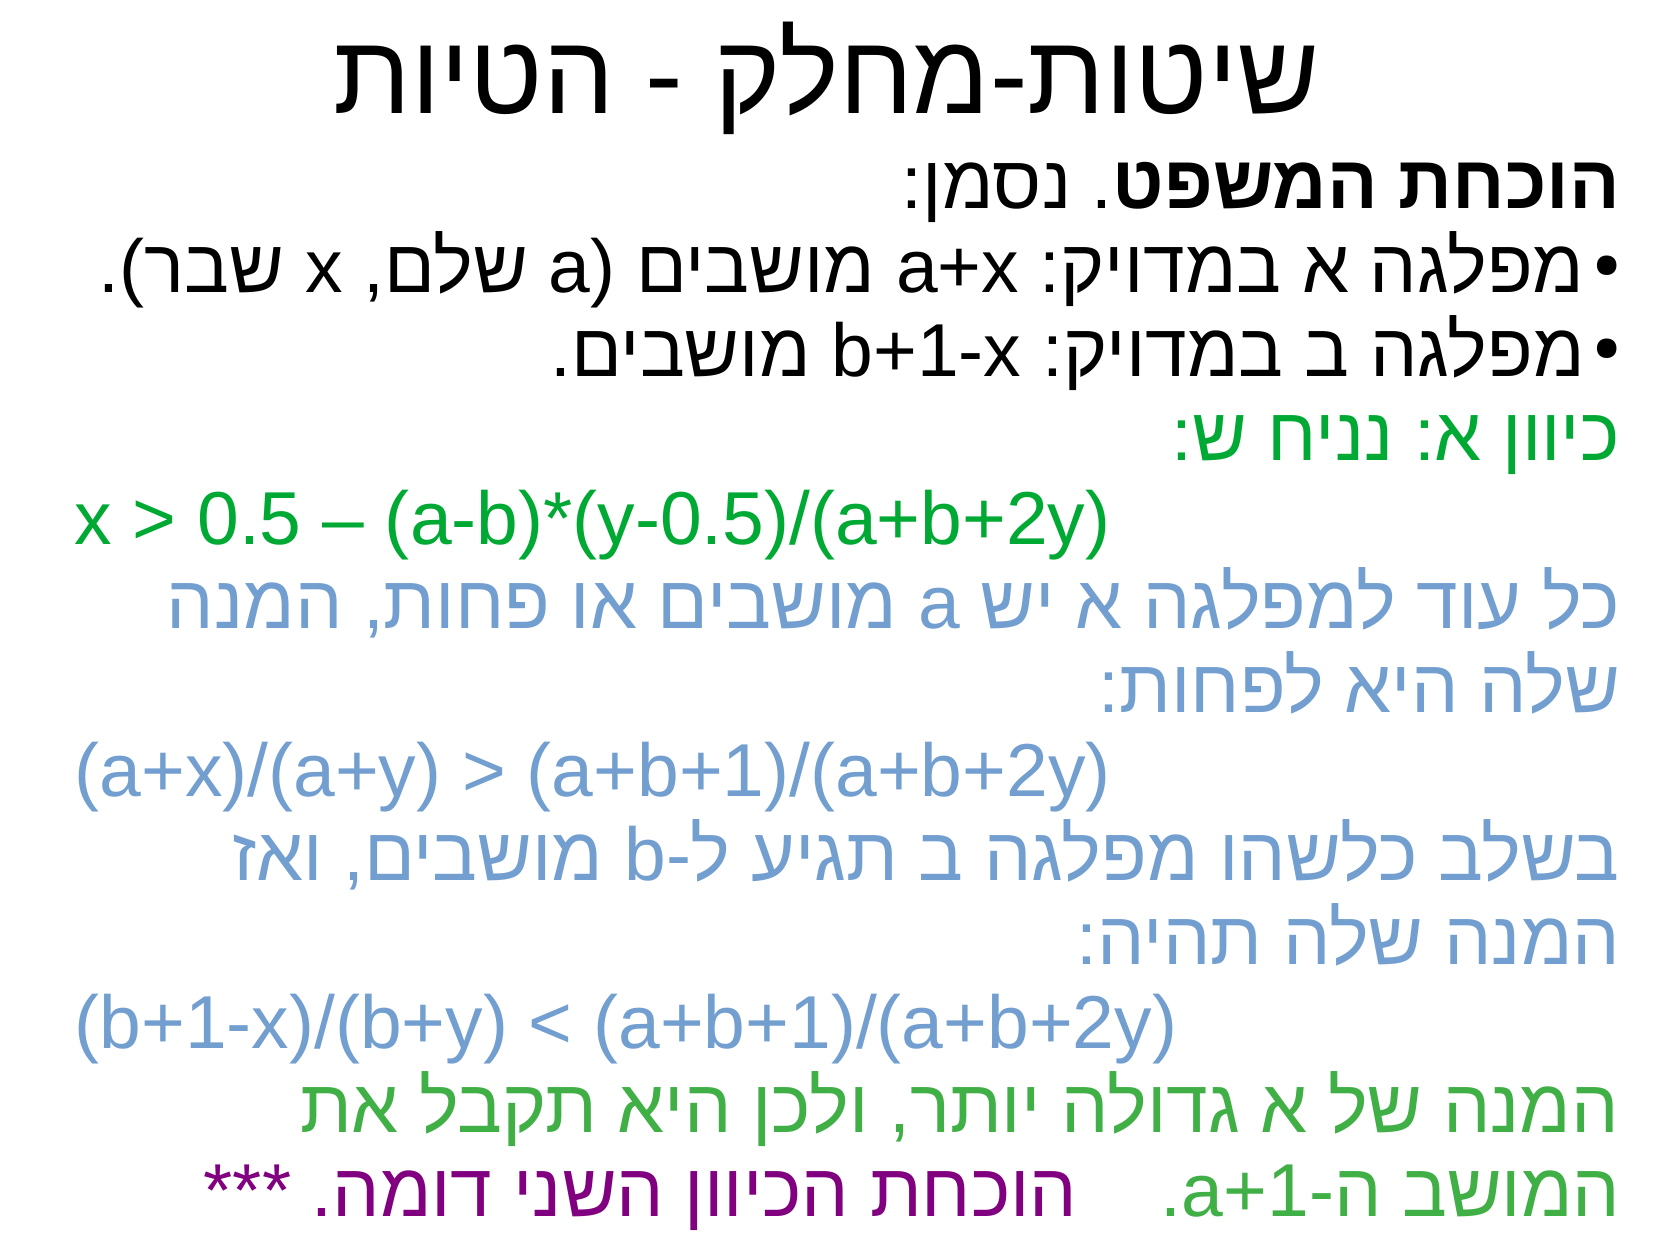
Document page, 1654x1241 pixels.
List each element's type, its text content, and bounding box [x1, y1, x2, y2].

text_box הוכחת המשפט. נסמן: מפלגה א במדויק: a+x מושבים (a שלם, x שבר). מפלגה ב במדויק: b+1-x מושבים. כיוון א: נניח ש: x > 0.5 – (a-b)*(y-0.5)/(a+b+2y) כל עוד למפלגה א יש a מושבים או פחות, המנה שלה היא לפחות: (a+x)/(a+y) > (a+b+1)/(a+b+2y) בשלב כלשהו מפלגה ב תגיע ל-b מושבים, ואז המנה שלה תהיה: (b+1-x)/(b+y) < (a+b+1)/(a+b+2y) המנה של א גדולה יותר, ולכן היא תקבל את המושב ה-a+1. הוכחת הכיוון השני דומה. *** [60, 133, 1636, 1241]
title שיטות-מחלק - הטיות [0, 0, 1654, 151]
